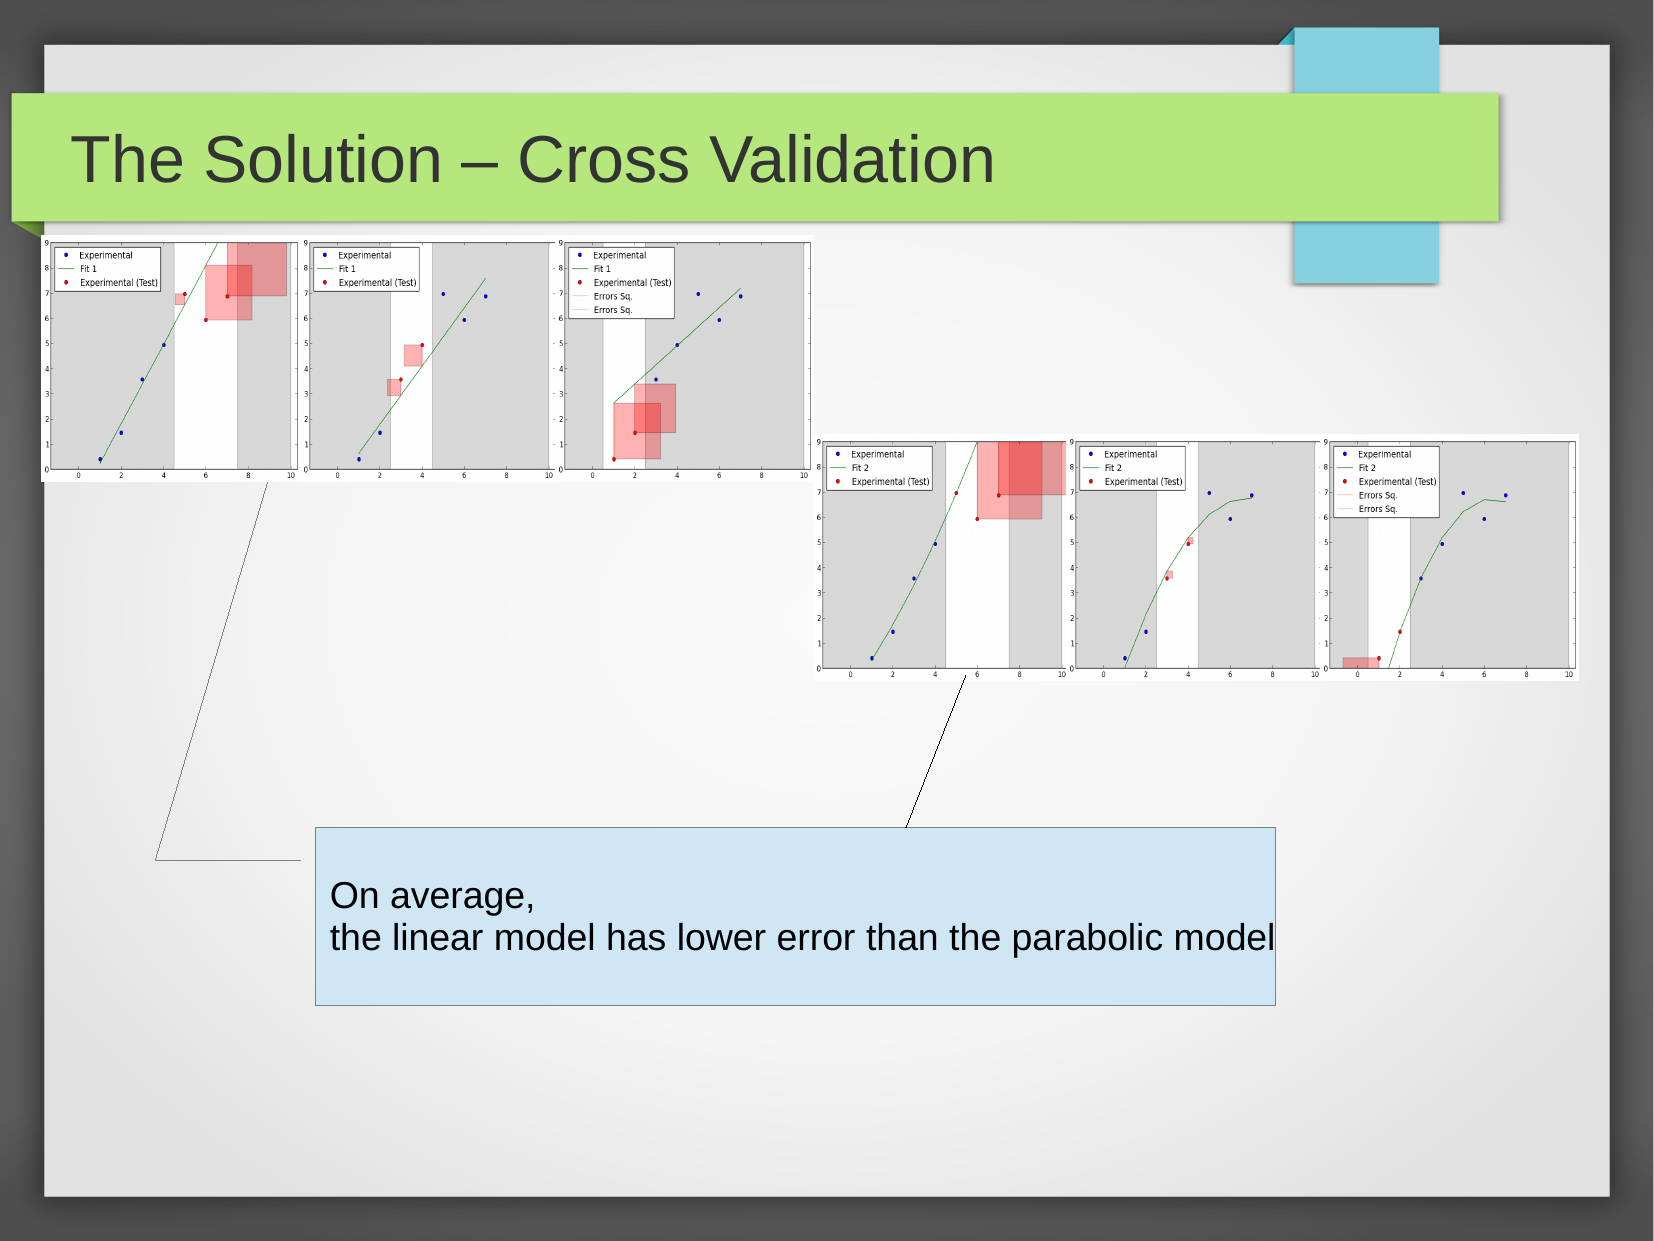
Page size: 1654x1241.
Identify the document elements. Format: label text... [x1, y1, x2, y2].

text_box On average, the linear model has lower error than the parabolic model [315, 828, 1275, 1005]
title The Solution – Cross Validation [70, 106, 1591, 213]
picture [0, 0, 1654, 1241]
